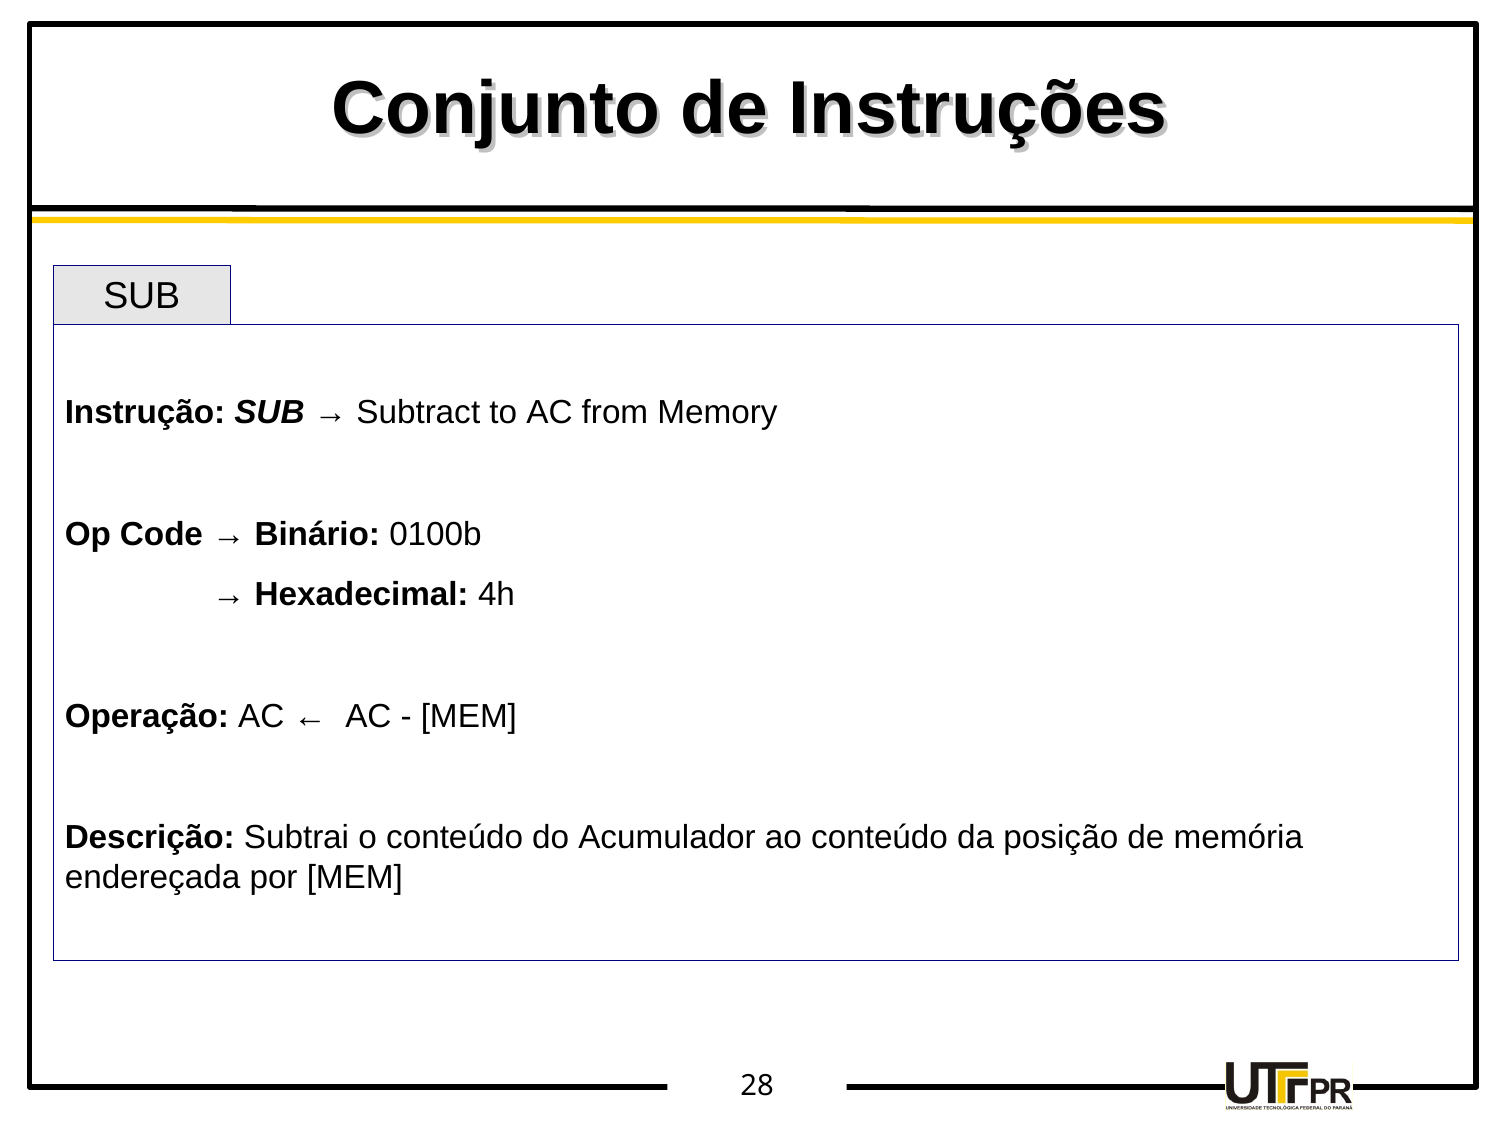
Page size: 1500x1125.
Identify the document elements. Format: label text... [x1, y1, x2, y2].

text_box SUB [53, 265, 231, 324]
picture [1225, 1062, 1353, 1110]
text_box Instrução: SUB → Subtract to AC from Memory Op Code → Binário: 0100b → Hexadecimal: 4h Operação: AC ← AC - [MEM] Descrição: Subtrai o conteúdo do Acumulador ao conteúdo da posição de memória endereçada por [MEM] [53, 324, 1459, 961]
title Conjunto de Instruções [41, 65, 1459, 159]
